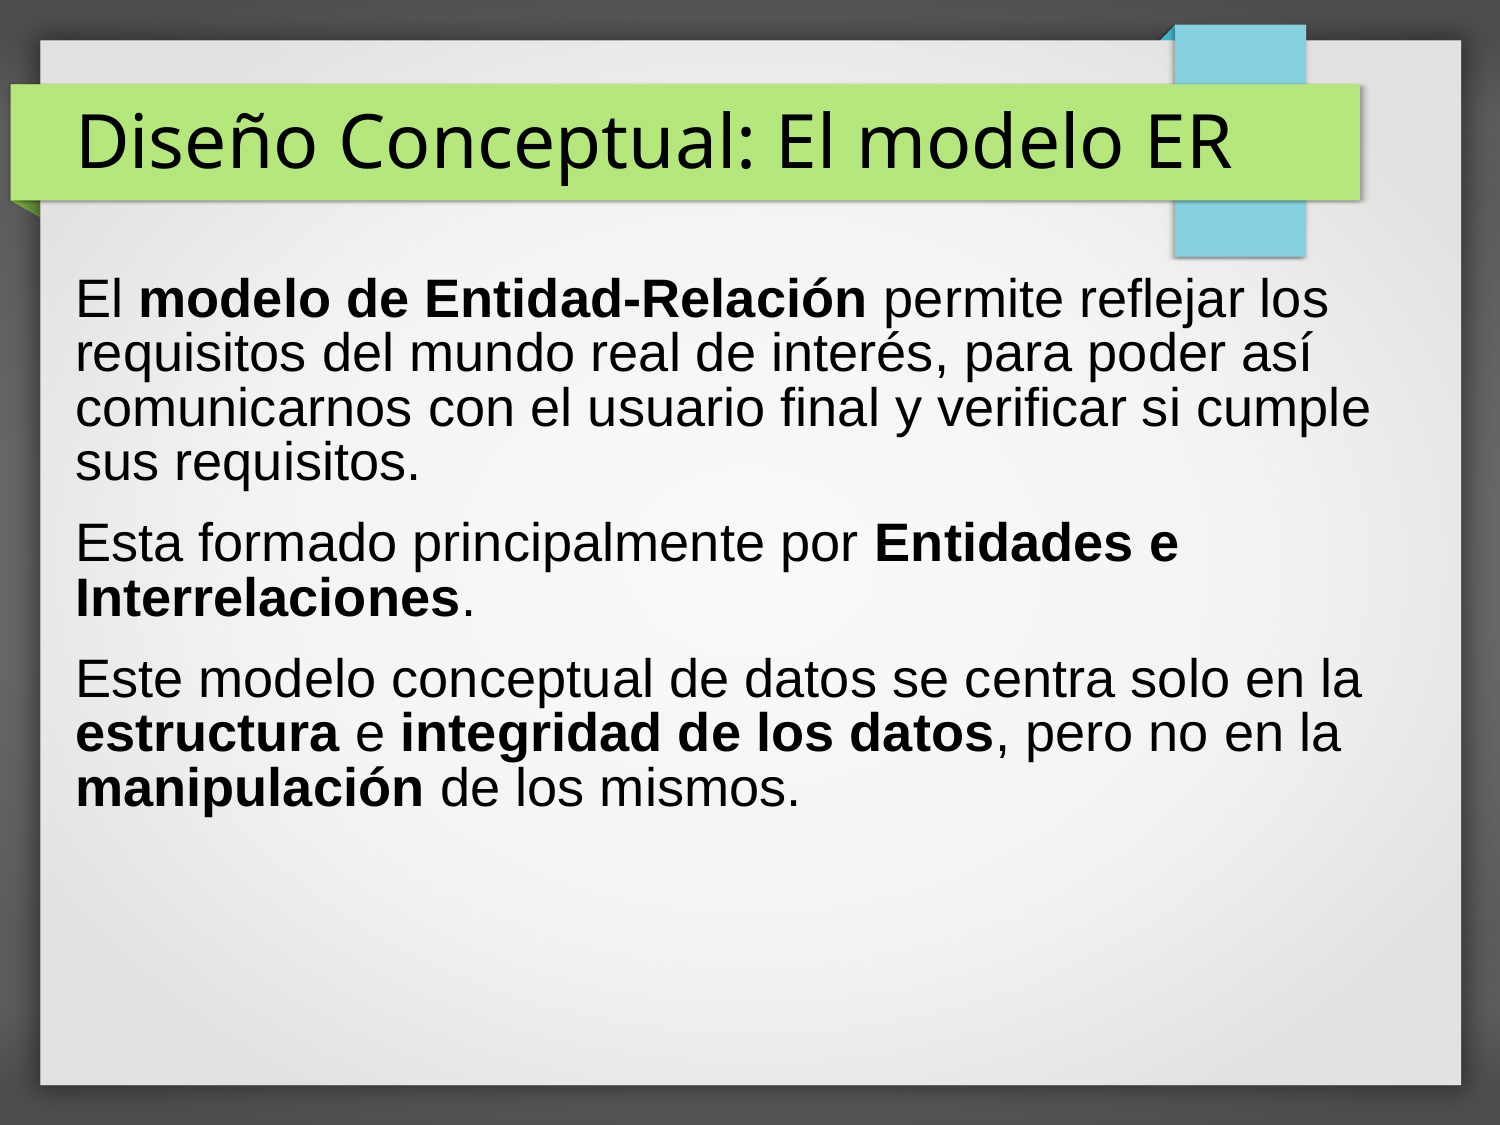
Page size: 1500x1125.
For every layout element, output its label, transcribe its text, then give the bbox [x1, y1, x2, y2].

list El modelo de Entidad-Relación permite reflejar los requisitos del mundo real de interés, para poder así comunicarnos con el usuario final y verificar si cumple sus requisitos. Esta formado principalmente por Entidades e Interrelaciones. Este modelo conceptual de datos se centra solo en la estructura e integridad de los datos, pero no en la manipulación de los mismos. [75, 273, 1426, 927]
picture [0, 0, 1500, 1125]
title Diseño Conceptual: El modelo ER [75, 39, 1359, 239]
